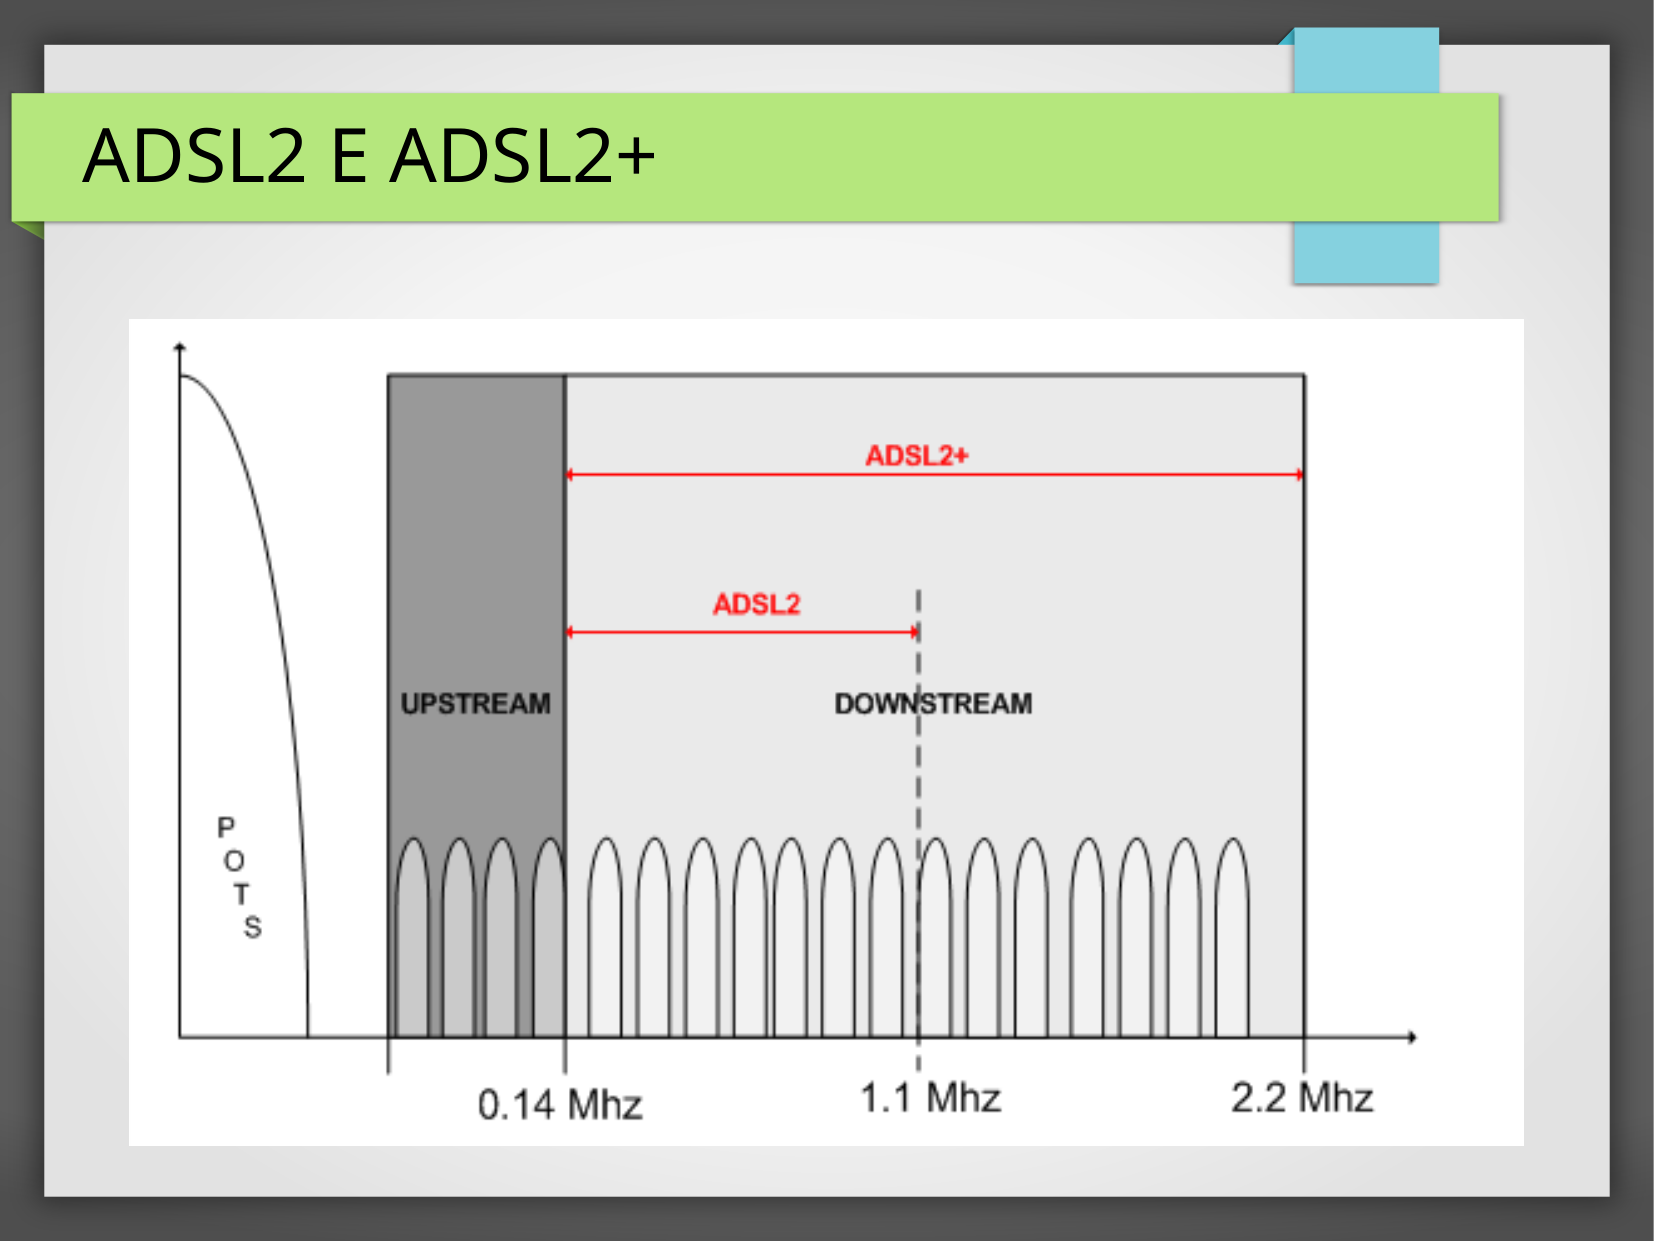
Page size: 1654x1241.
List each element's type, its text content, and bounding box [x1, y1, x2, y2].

title ADSL2 E ADSL2+ [82, 94, 1264, 213]
picture [0, 0, 1654, 1241]
